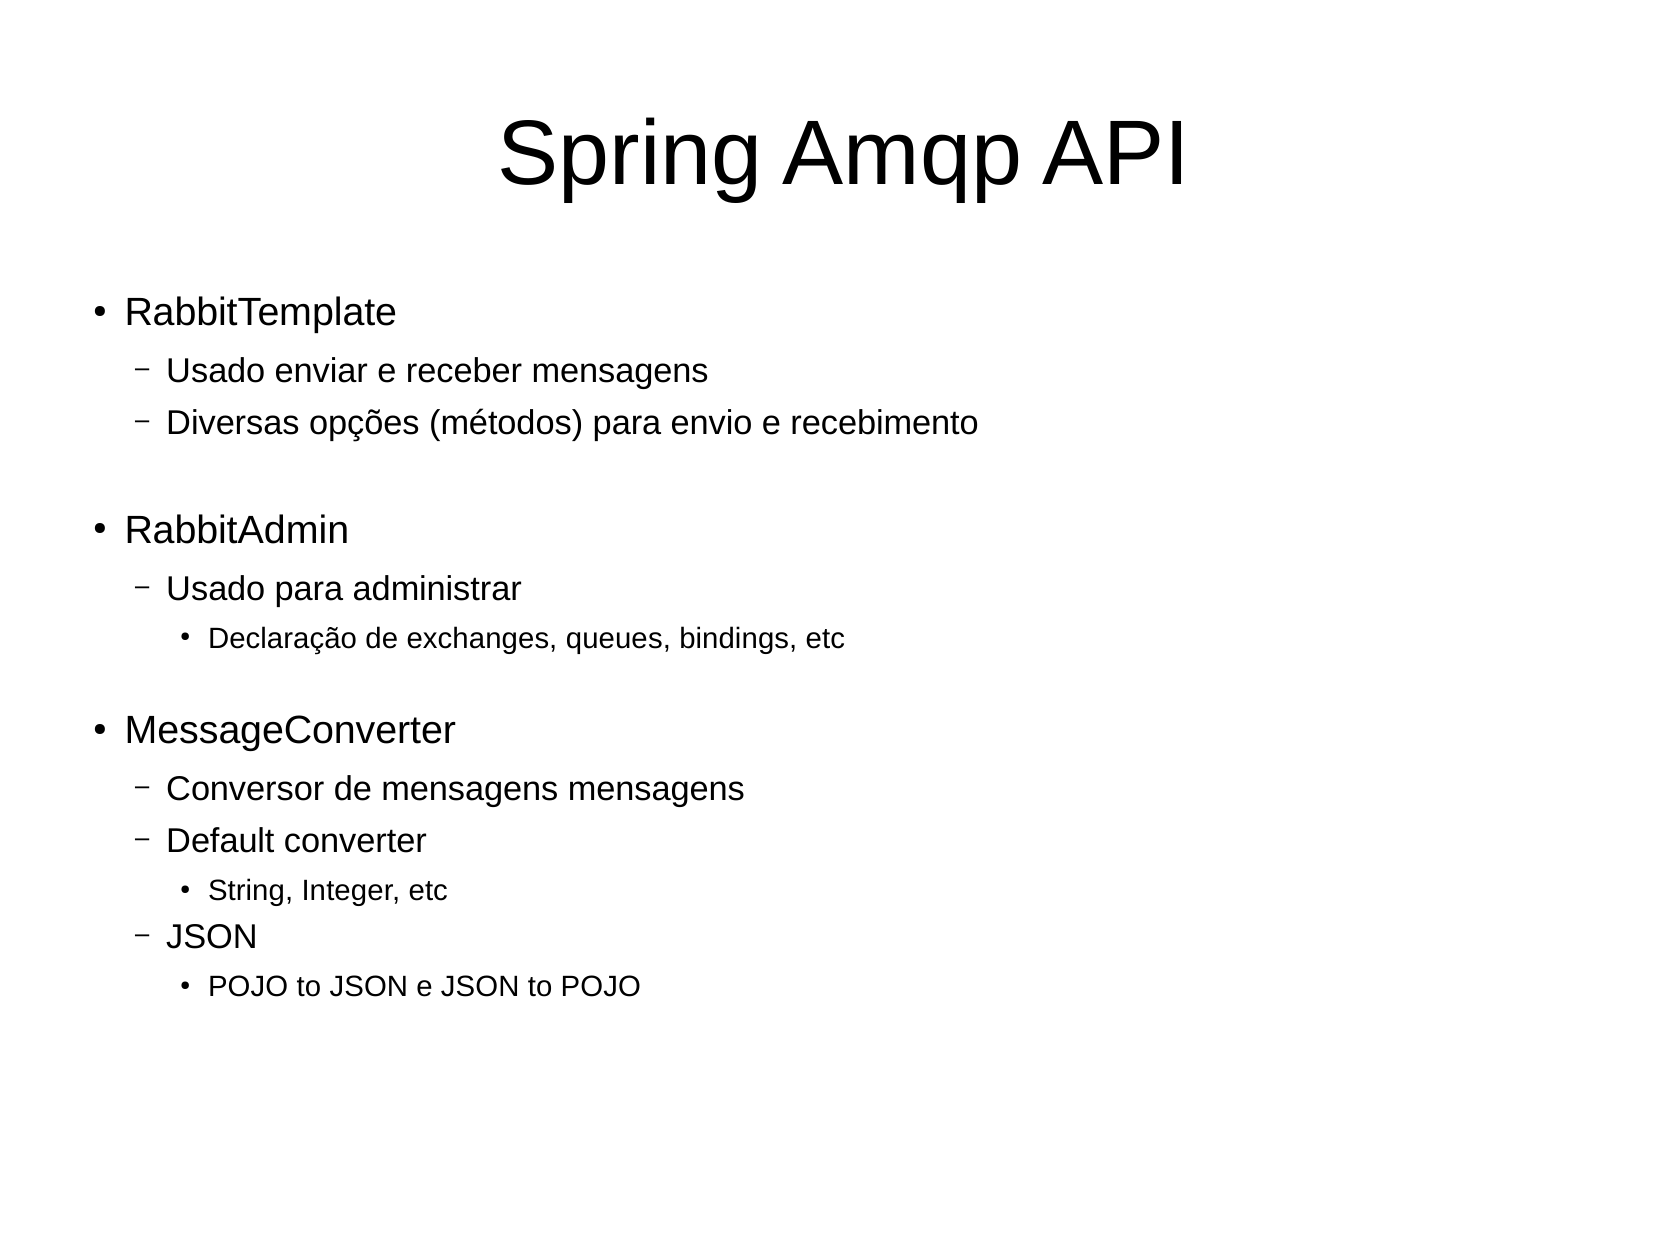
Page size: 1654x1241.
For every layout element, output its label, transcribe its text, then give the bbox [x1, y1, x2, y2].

list RabbitTemplate Usado enviar e receber mensagens Diversas opções (métodos) para envio e recebimento RabbitAdmin Usado para administrar Declaração de exchanges, queues, bindings, etc MessageConverter Conversor de mensagens mensagens Default converter String, Integer, etc JSON POJO to JSON e JSON to POJO [82, 290, 1571, 1010]
title Spring Amqp API [82, 49, 1571, 257]
